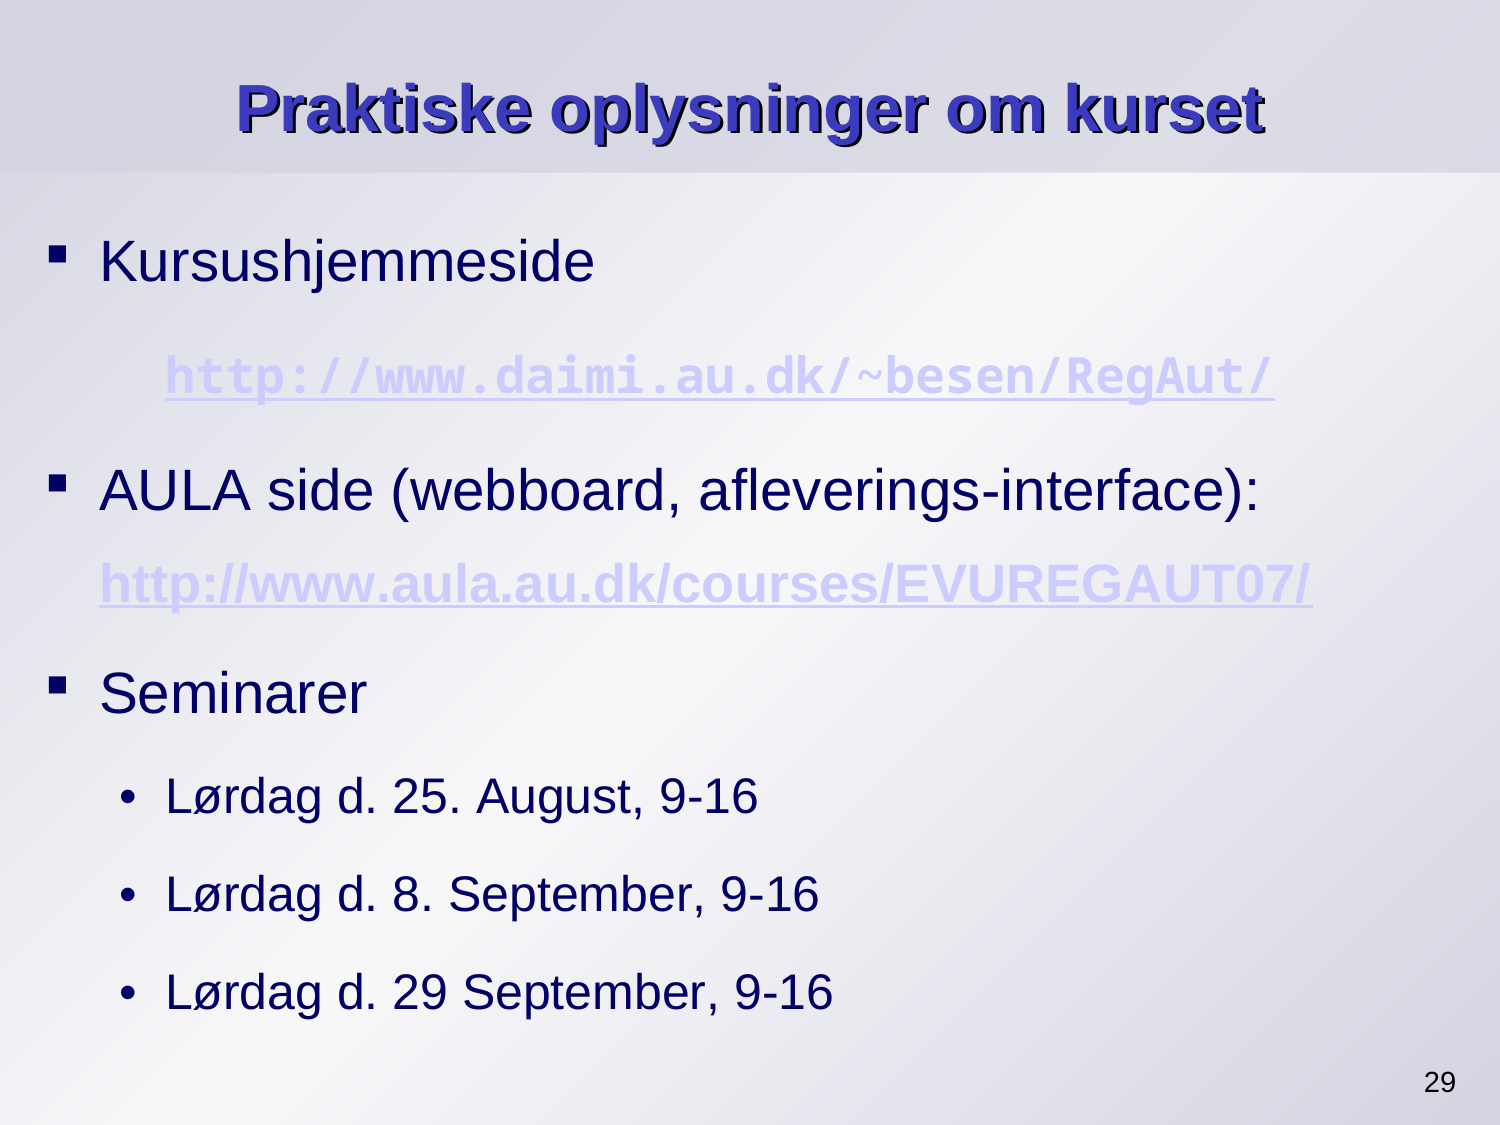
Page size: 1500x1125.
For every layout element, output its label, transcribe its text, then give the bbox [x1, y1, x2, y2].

title Praktiske oplysninger om kurset [75, 24, 1426, 174]
list Kursushjemmeside http://www.daimi.au.dk/~besen/RegAut/ AULA side (webboard, afleverings-interface): http://www.aula.au.dk/courses/EVUREGAUT07/ Seminarer Lørdag d. 25. August, 9-16 Lørdag d. 8. September, 9-16 Lørdag d. 29 September, 9-16 [29, 188, 1414, 1092]
